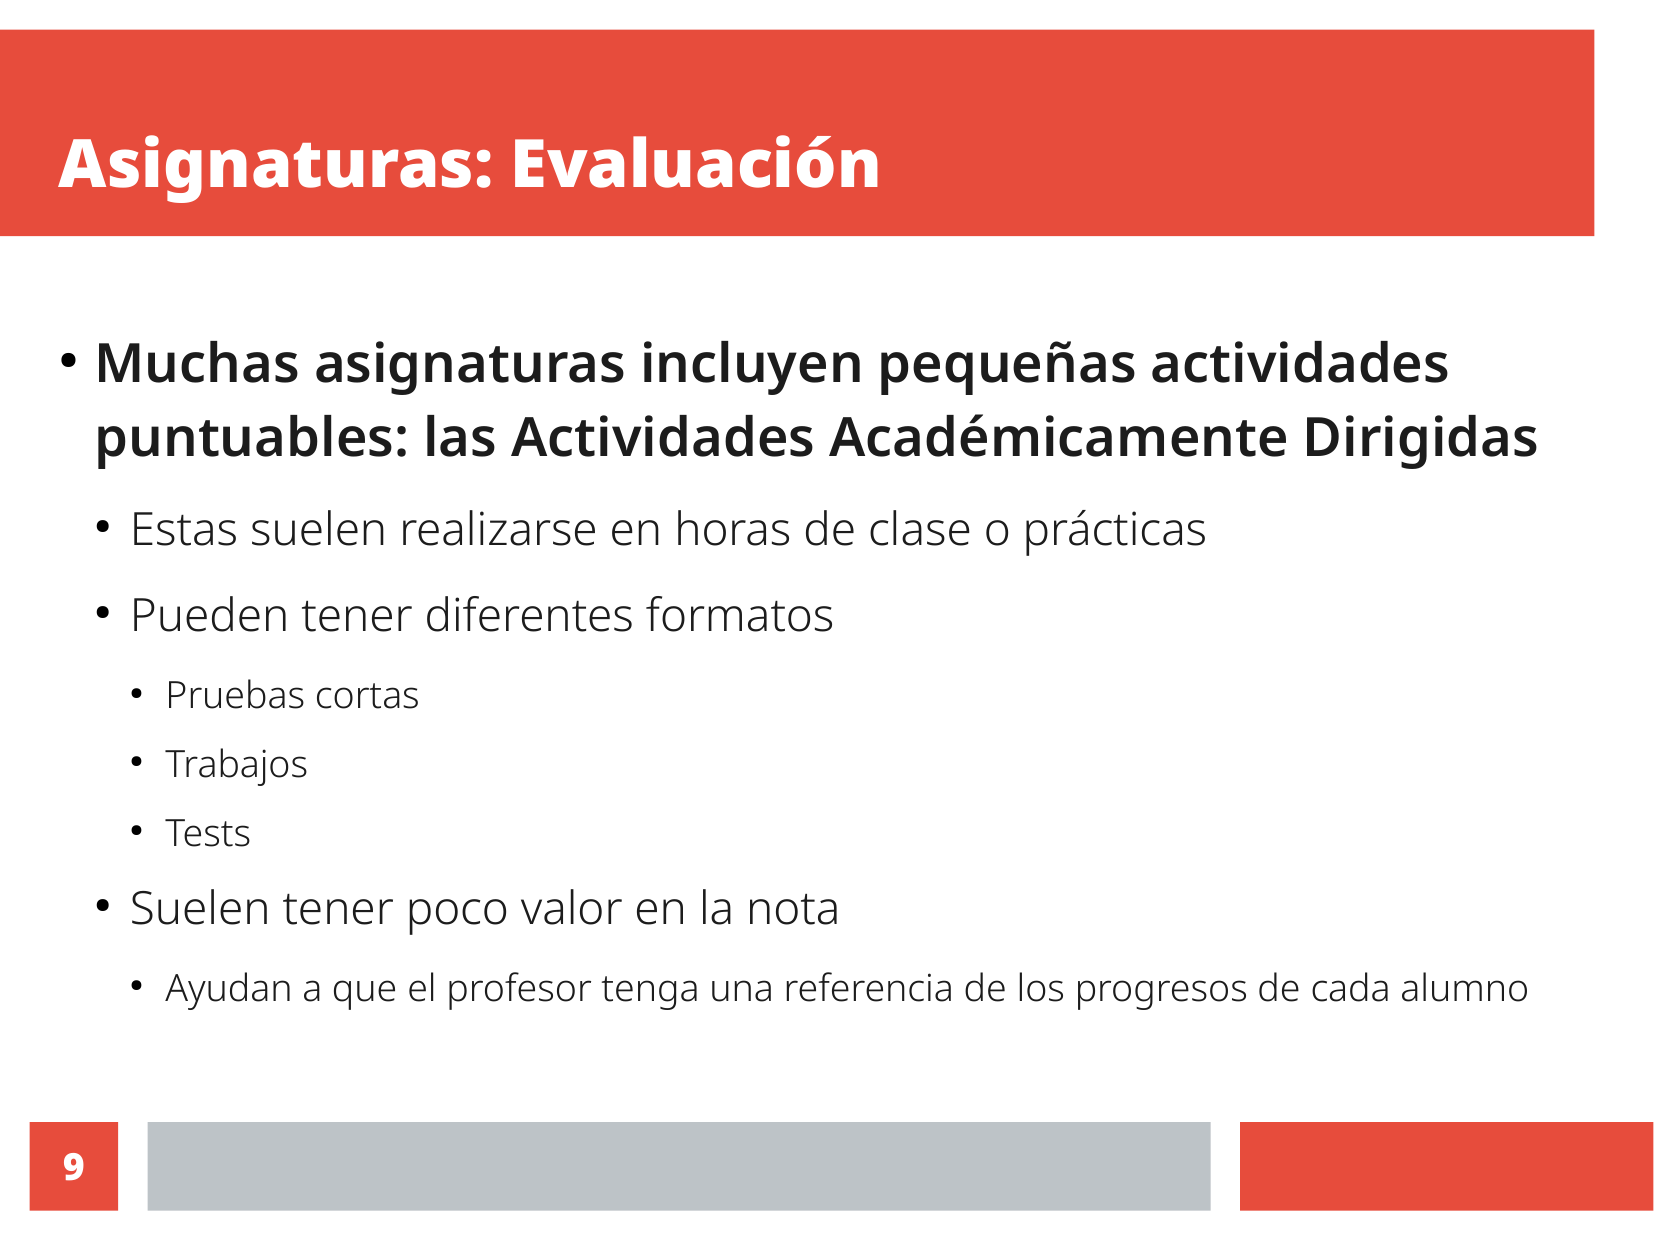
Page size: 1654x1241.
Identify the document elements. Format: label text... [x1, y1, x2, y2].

list Muchas asignaturas incluyen pequeñas actividades puntuables: las Actividades Académicamente Dirigidas Estas suelen realizarse en horas de clase o prácticas Pueden tener diferentes formatos Pruebas cortas Trabajos Tests Suelen tener poco valor en la nota Ayudan a que el profesor tenga una referencia de los progresos de cada alumno [59, 324, 1565, 1093]
title Asignaturas: Evaluación [59, 59, 1595, 207]
